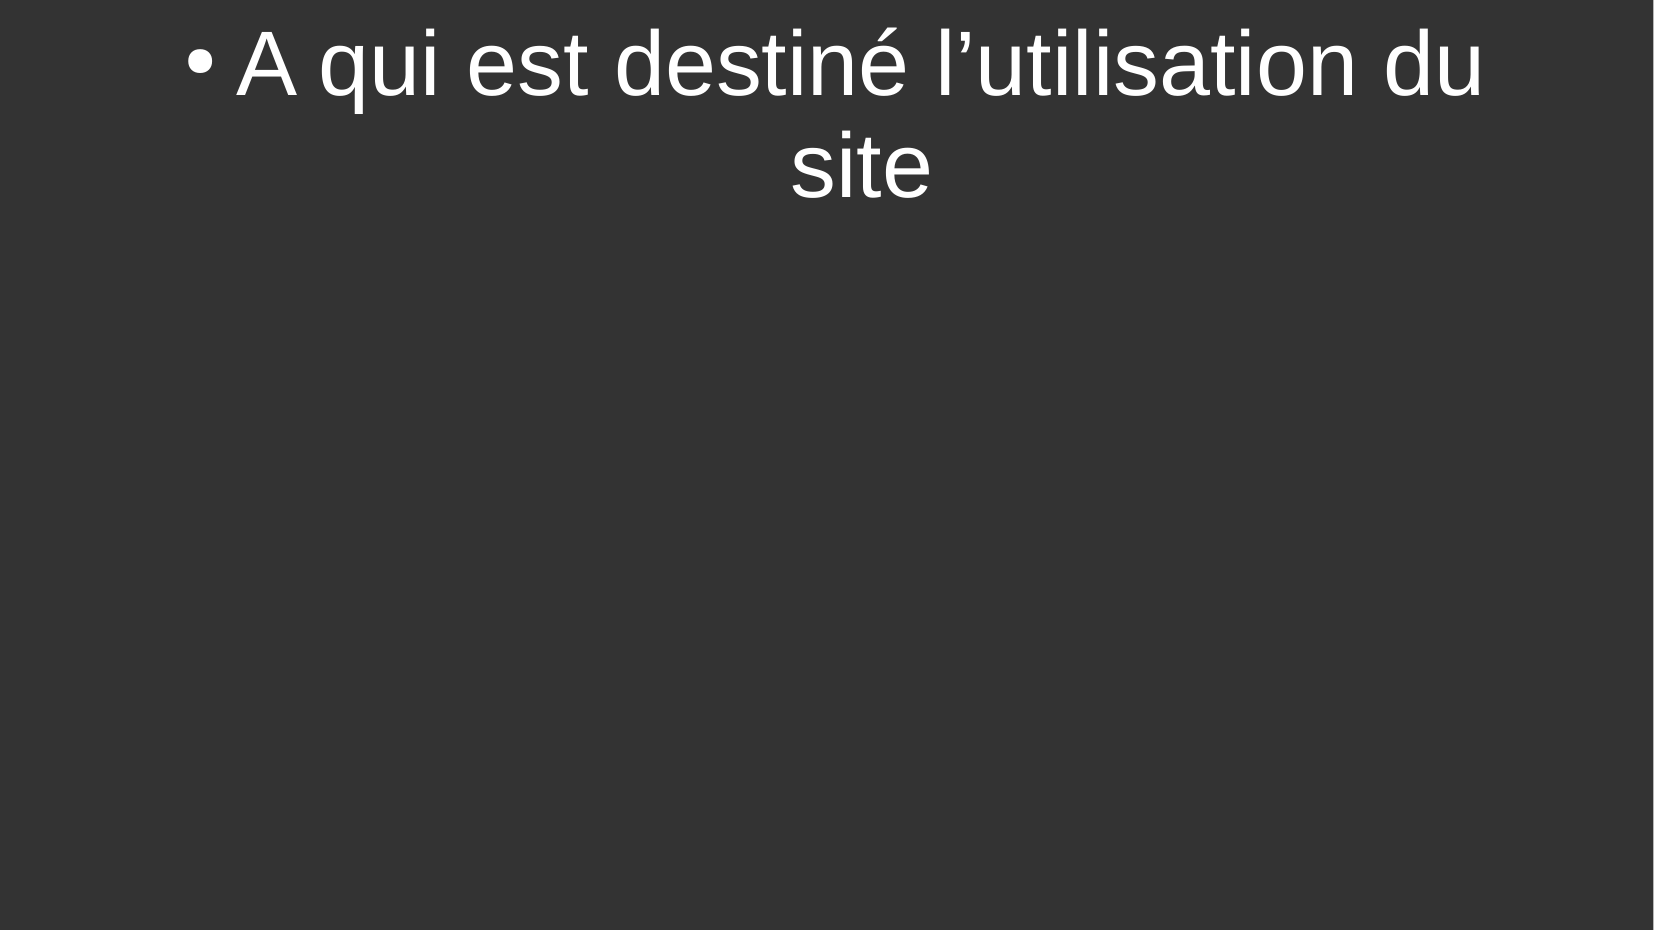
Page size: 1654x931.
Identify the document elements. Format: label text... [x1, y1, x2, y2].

title A qui est destiné l’utilisation du site [82, 12, 1571, 218]
